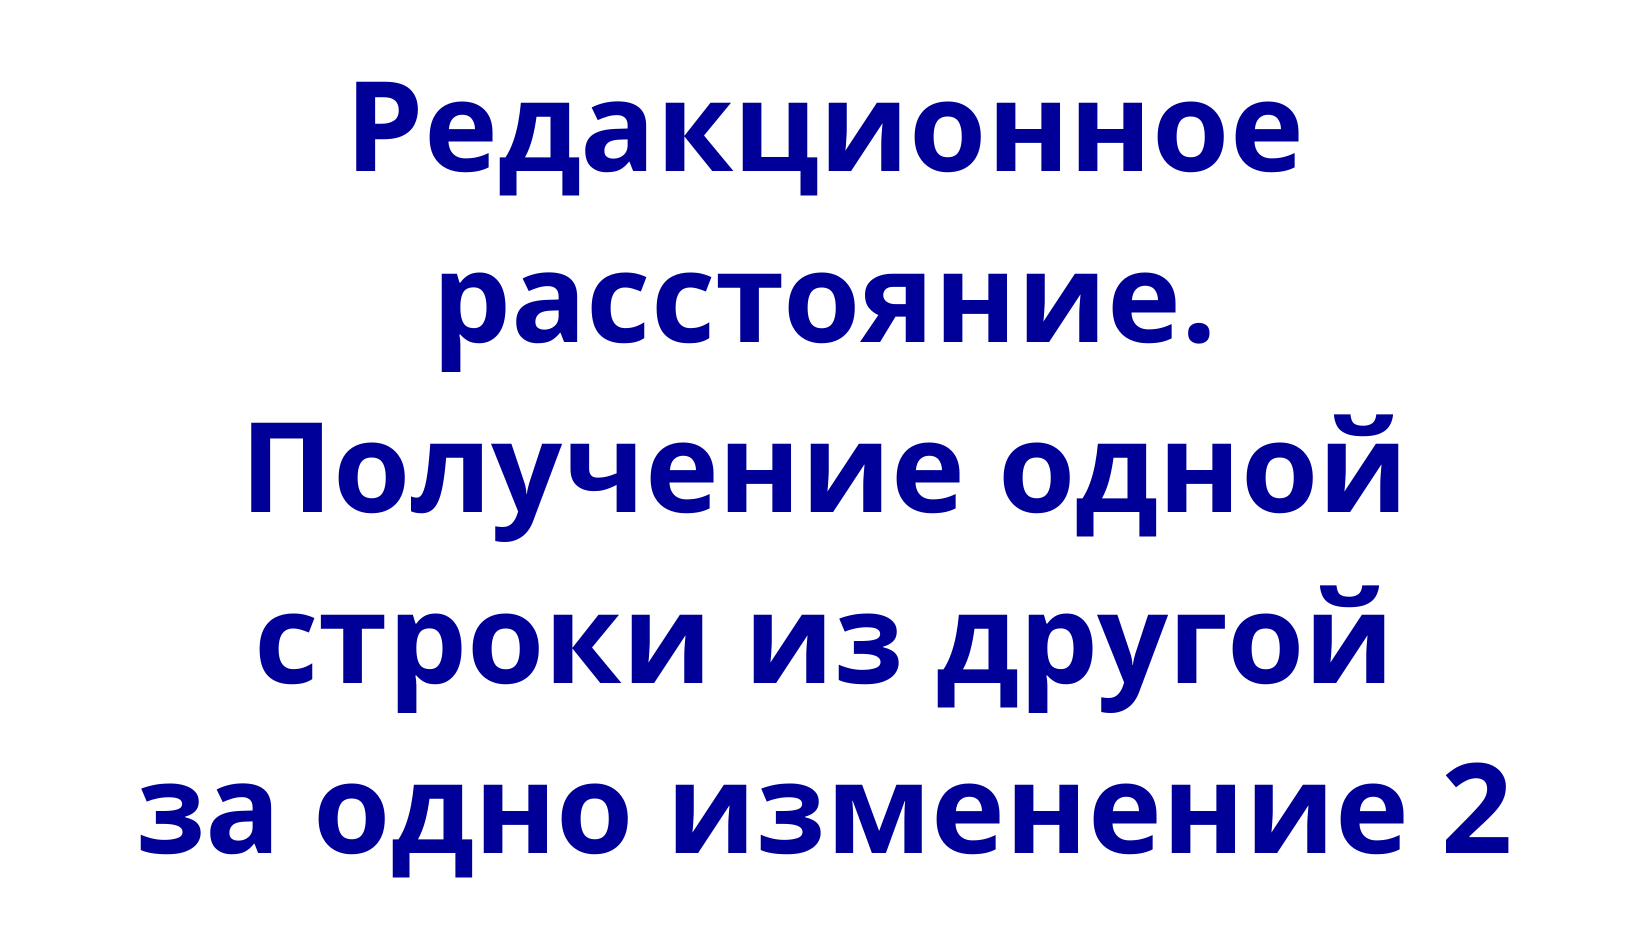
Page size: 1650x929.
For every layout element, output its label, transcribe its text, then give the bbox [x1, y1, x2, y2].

subtitle Редакционное расстояние. Получение одной строки из другой за одно изменение 2 [0, 0, 1650, 929]
